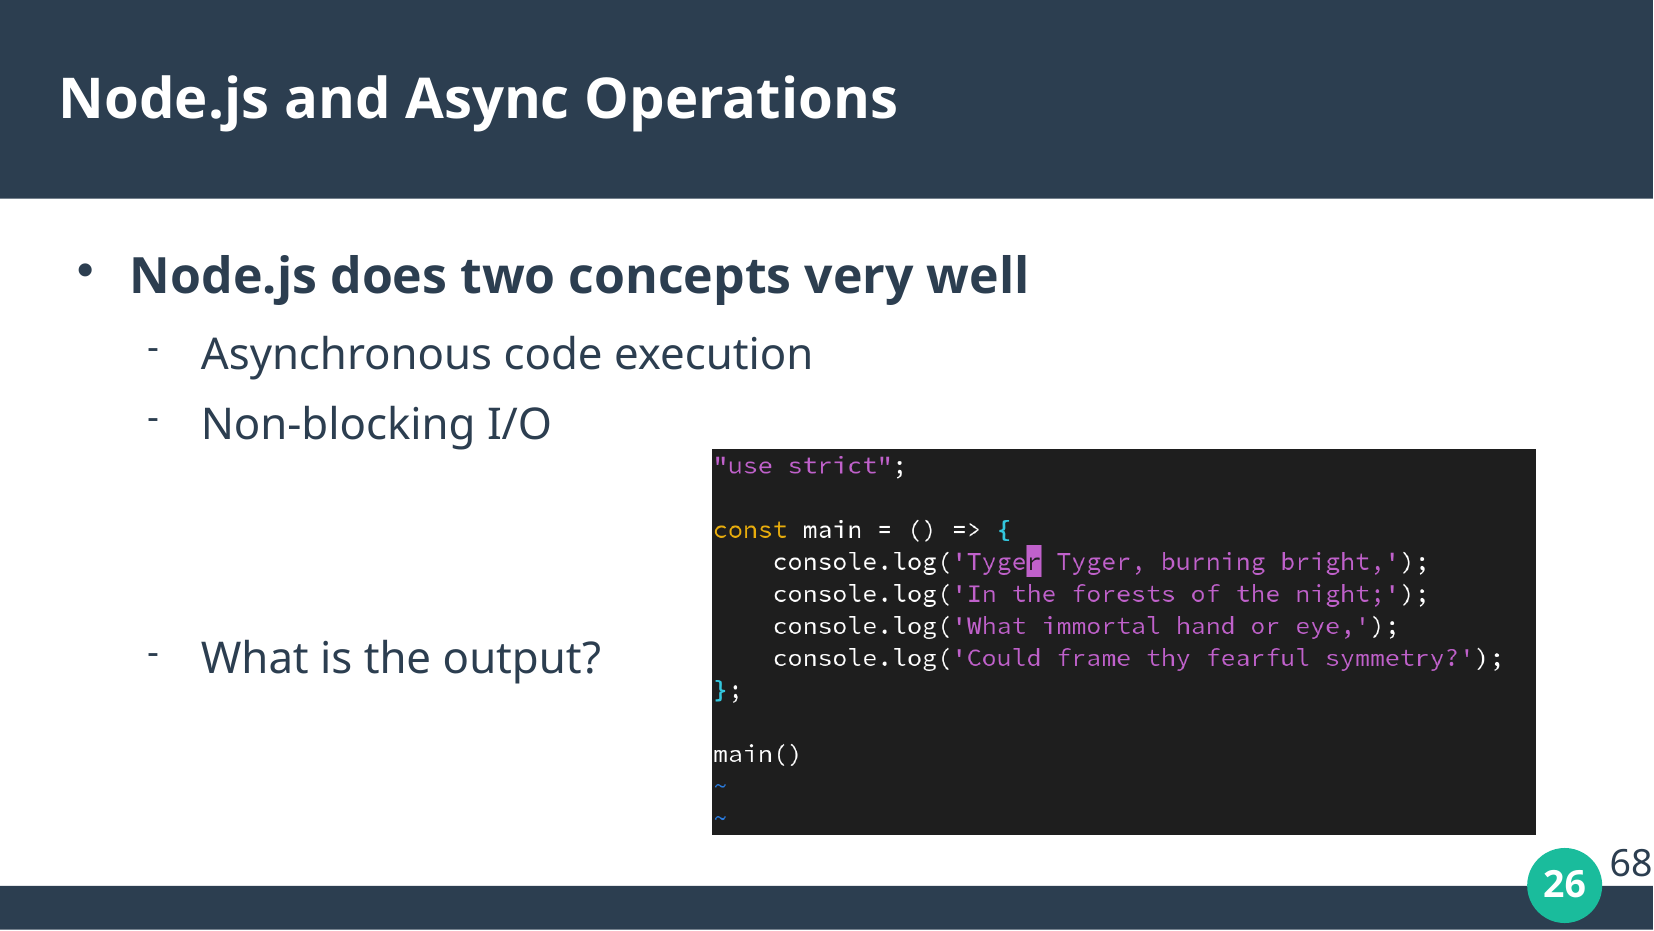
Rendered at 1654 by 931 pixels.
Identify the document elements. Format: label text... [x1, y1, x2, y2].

title Node.js and Async Operations [59, 37, 1594, 155]
picture [712, 449, 1536, 835]
text_box 68 [1588, 830, 1654, 899]
list Node.js does two concepts very well Asynchronous code execution Non-blocking I/O What is the output​? [59, 243, 1594, 864]
